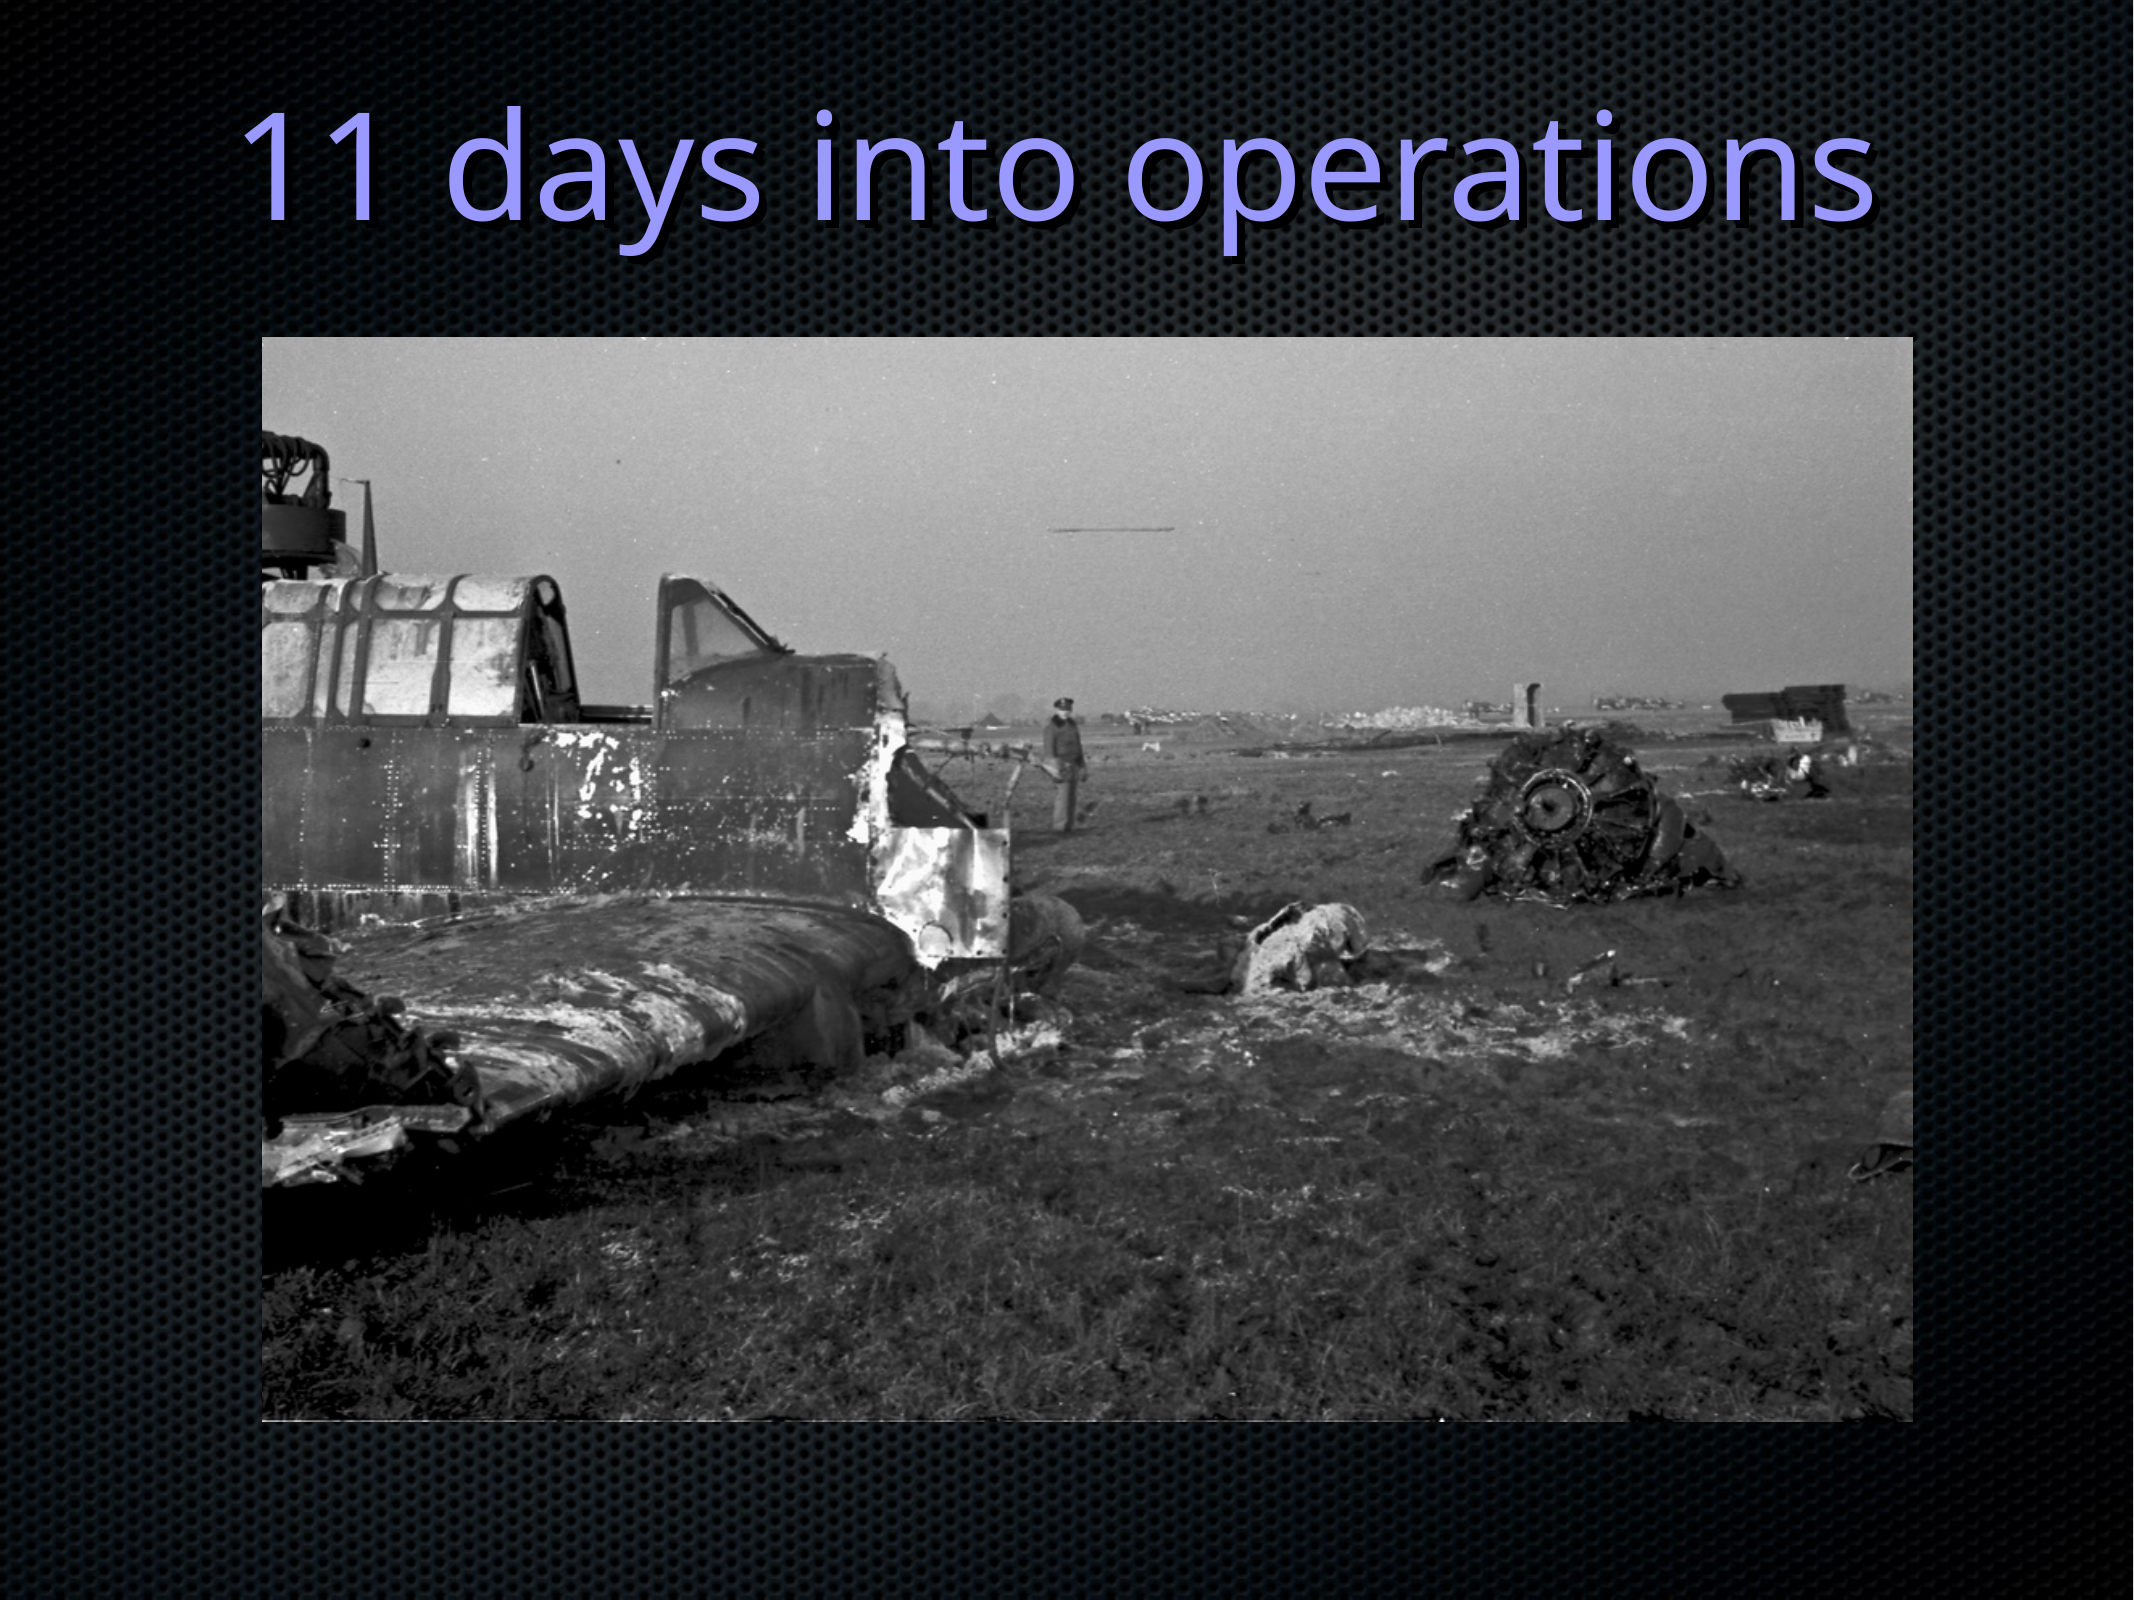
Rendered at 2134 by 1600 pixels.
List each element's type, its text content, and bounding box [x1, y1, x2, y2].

picture [0, 0, 2134, 1600]
title 11 days into operations [118, 0, 1994, 325]
